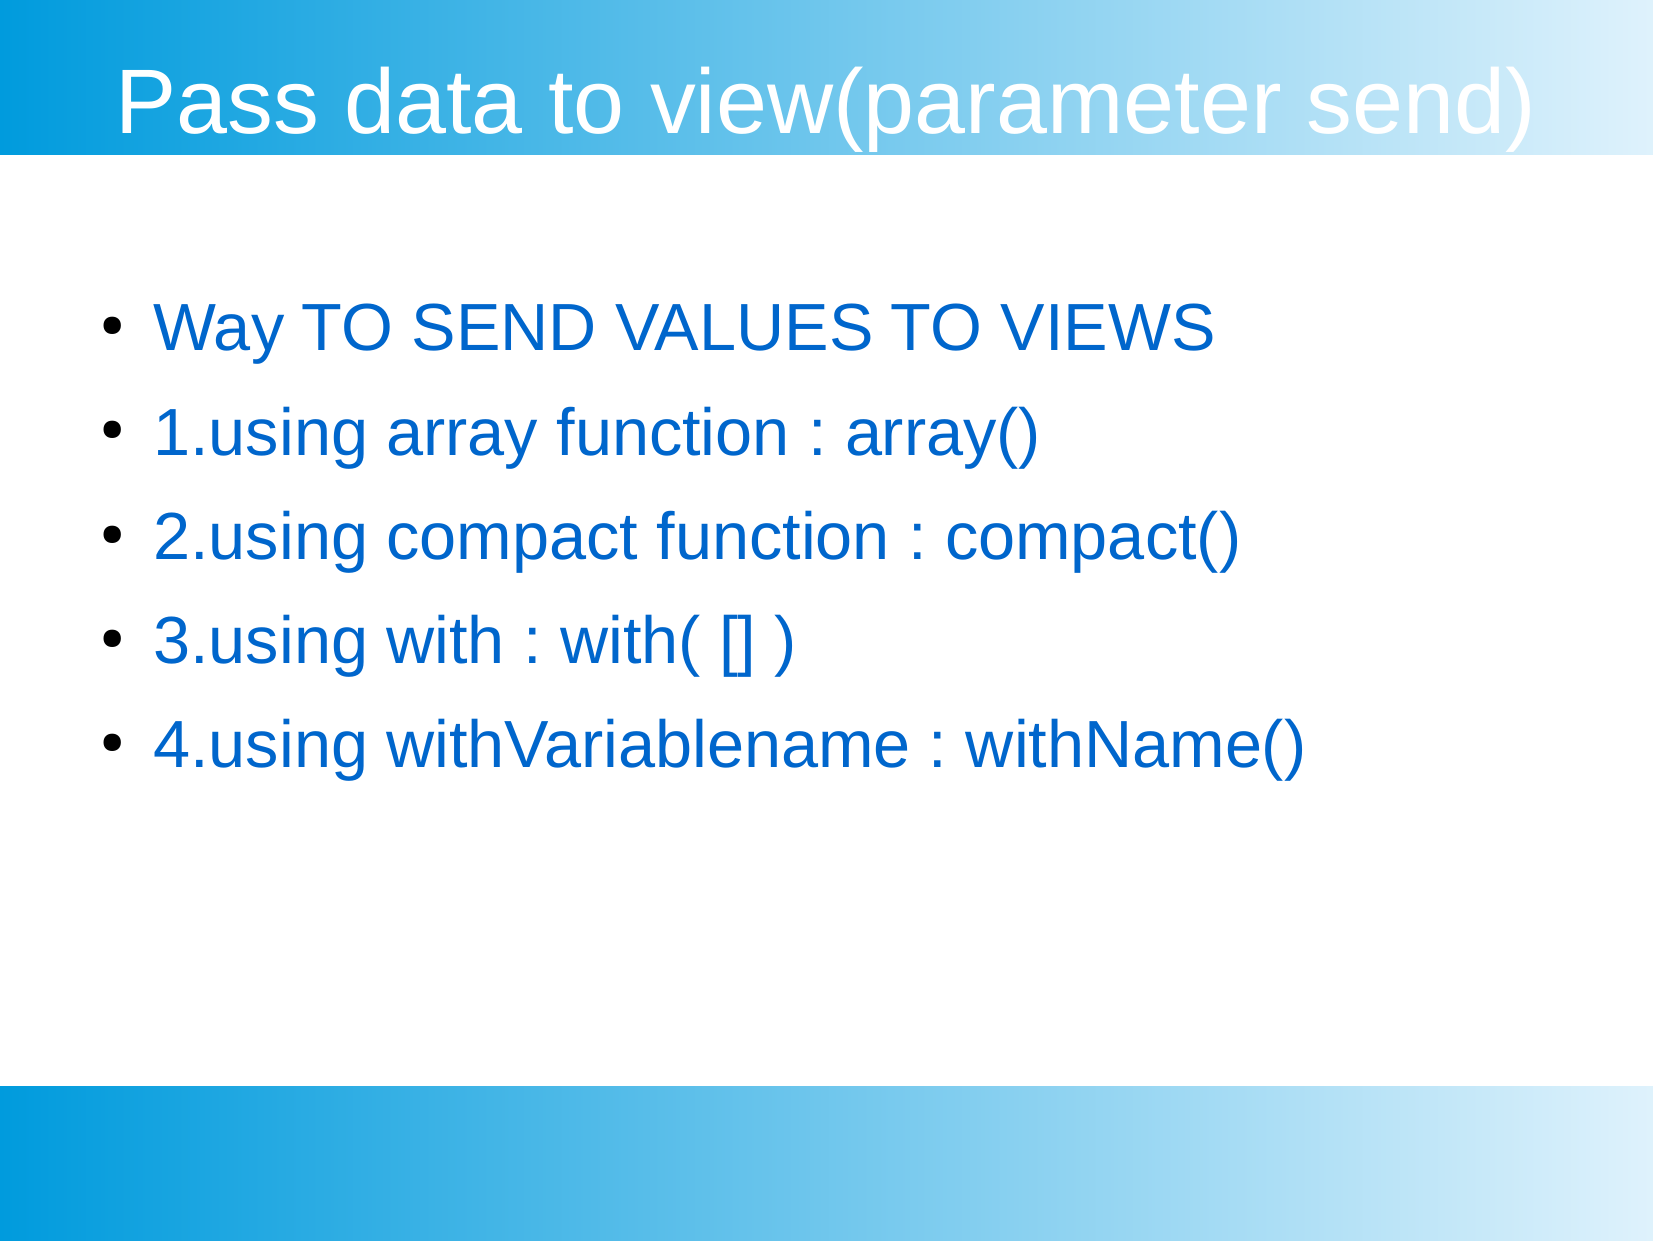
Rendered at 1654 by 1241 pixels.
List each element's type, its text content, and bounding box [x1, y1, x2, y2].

list Way TO SEND VALUES TO VIEWS 1.using array function : array() 2.using compact function : compact() 3.using with : with( [] ) 4.using withVariablename : withName() [82, 290, 1571, 1010]
title Pass data to view(parameter send) [82, 49, 1571, 155]
